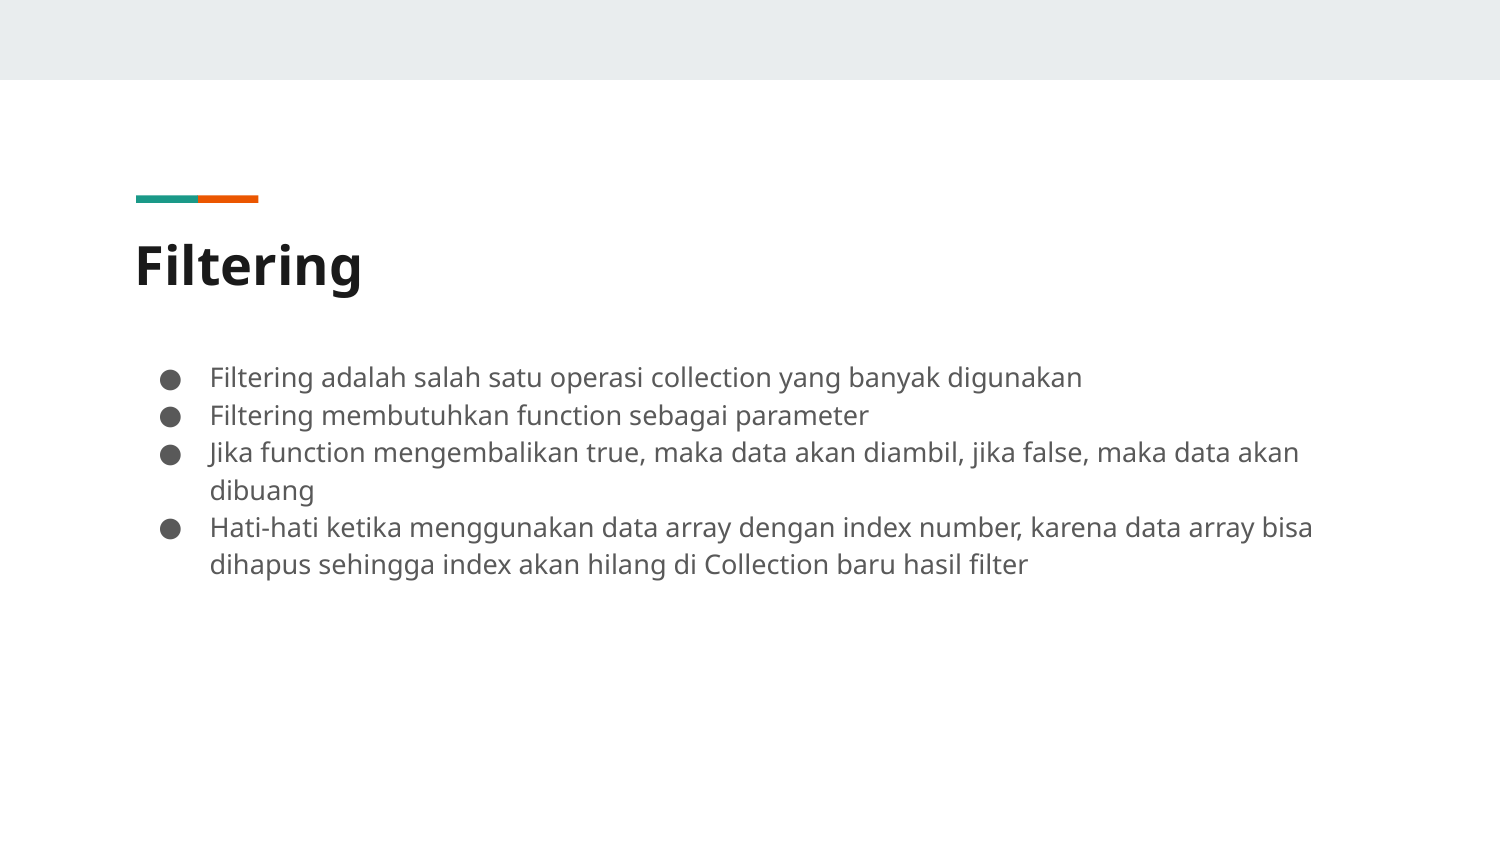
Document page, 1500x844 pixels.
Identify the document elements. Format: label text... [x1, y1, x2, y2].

list Filtering adalah salah satu operasi collection yang banyak digunakan Filtering membutuhkan function sebagai parameter Jika function mengembalikan true, maka data akan diambil, jika false, maka data akan dibuang Hati-hati ketika menggunakan data array dengan index number, karena data array bisa dihapus sehingga index akan hilang di Collection baru hasil filter [119, 341, 1381, 712]
title Filtering [119, 216, 1381, 305]
